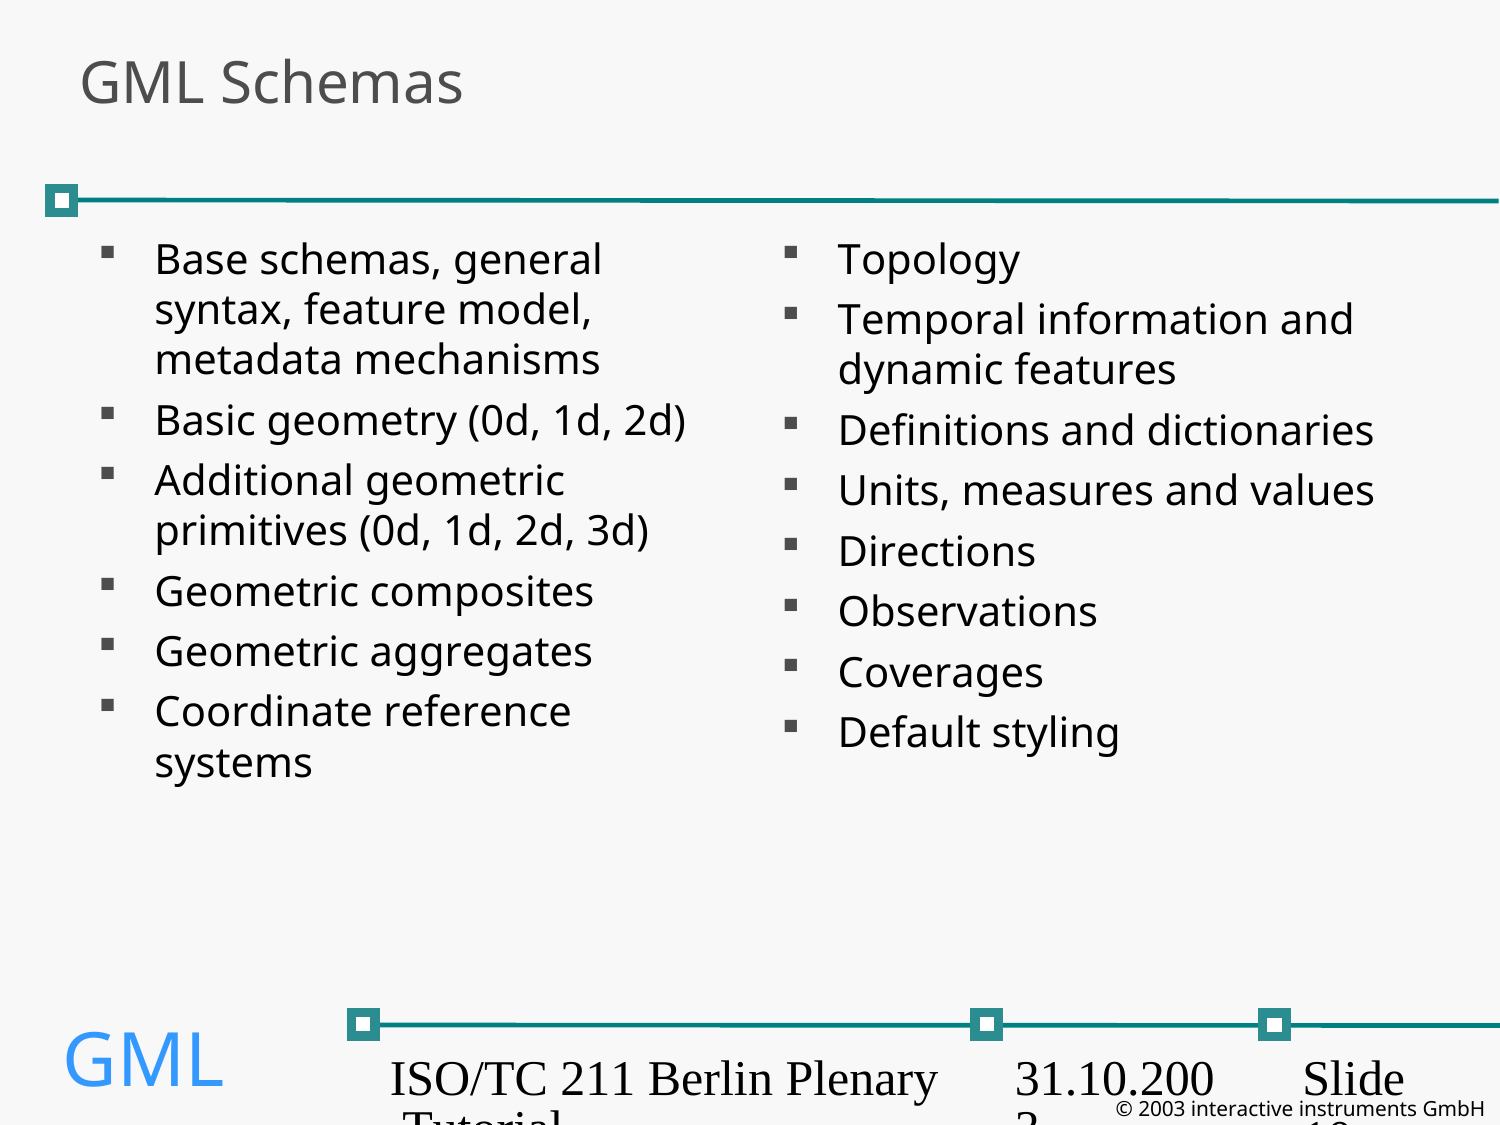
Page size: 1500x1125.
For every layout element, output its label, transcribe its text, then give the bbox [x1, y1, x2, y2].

list Base schemas, general syntax, feature model, metadata mechanisms Basic geometry (0d, 1d, 2d) Additional geometric primitives (0d, 1d, 2d, 3d) Geometric composites Geometric aggregates Coordinate reference systems [83, 224, 742, 951]
list Topology Temporal information and dynamic features Definitions and dictionaries Units, measures and values Directions Observations Coverages Default styling [766, 224, 1426, 951]
title GML Schemas [64, 37, 1427, 188]
